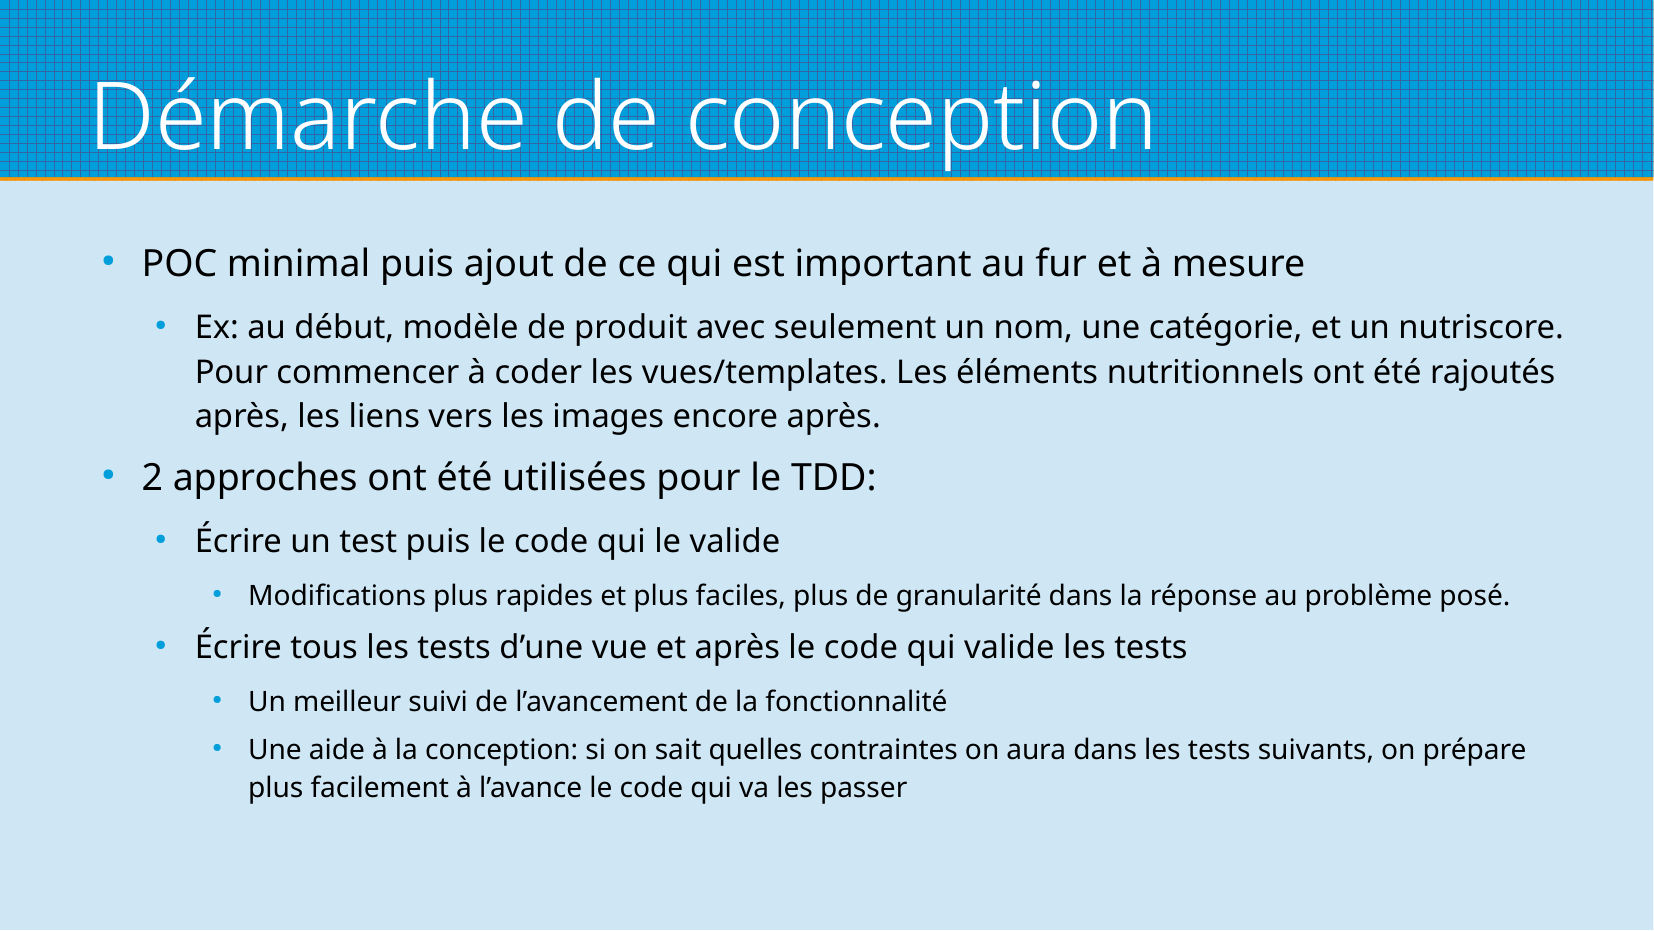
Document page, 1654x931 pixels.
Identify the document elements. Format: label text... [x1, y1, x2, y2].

title Démarche de conception [88, 14, 1565, 178]
list POC minimal puis ajout de ce qui est important au fur et à mesure Ex: au début, modèle de produit avec seulement un nom, une catégorie, et un nutriscore. Pour commencer à coder les vues/templates. Les éléments nutritionnels ont été rajoutés après, les liens vers les images encore après. 2 approches ont été utilisées pour le TDD: Écrire un test puis le code qui le valide Modifications plus rapides et plus faciles, plus de granularité dans la réponse au problème posé. Écrire tous les tests d’une vue et après le code qui valide les tests Un meilleur suivi de l’avancement de la fonctionnalité Une aide à la conception: si on sait quelles contraintes on aura dans les tests suivants, on prépare plus facilement à l’avance le code qui va les passer [88, 236, 1565, 813]
